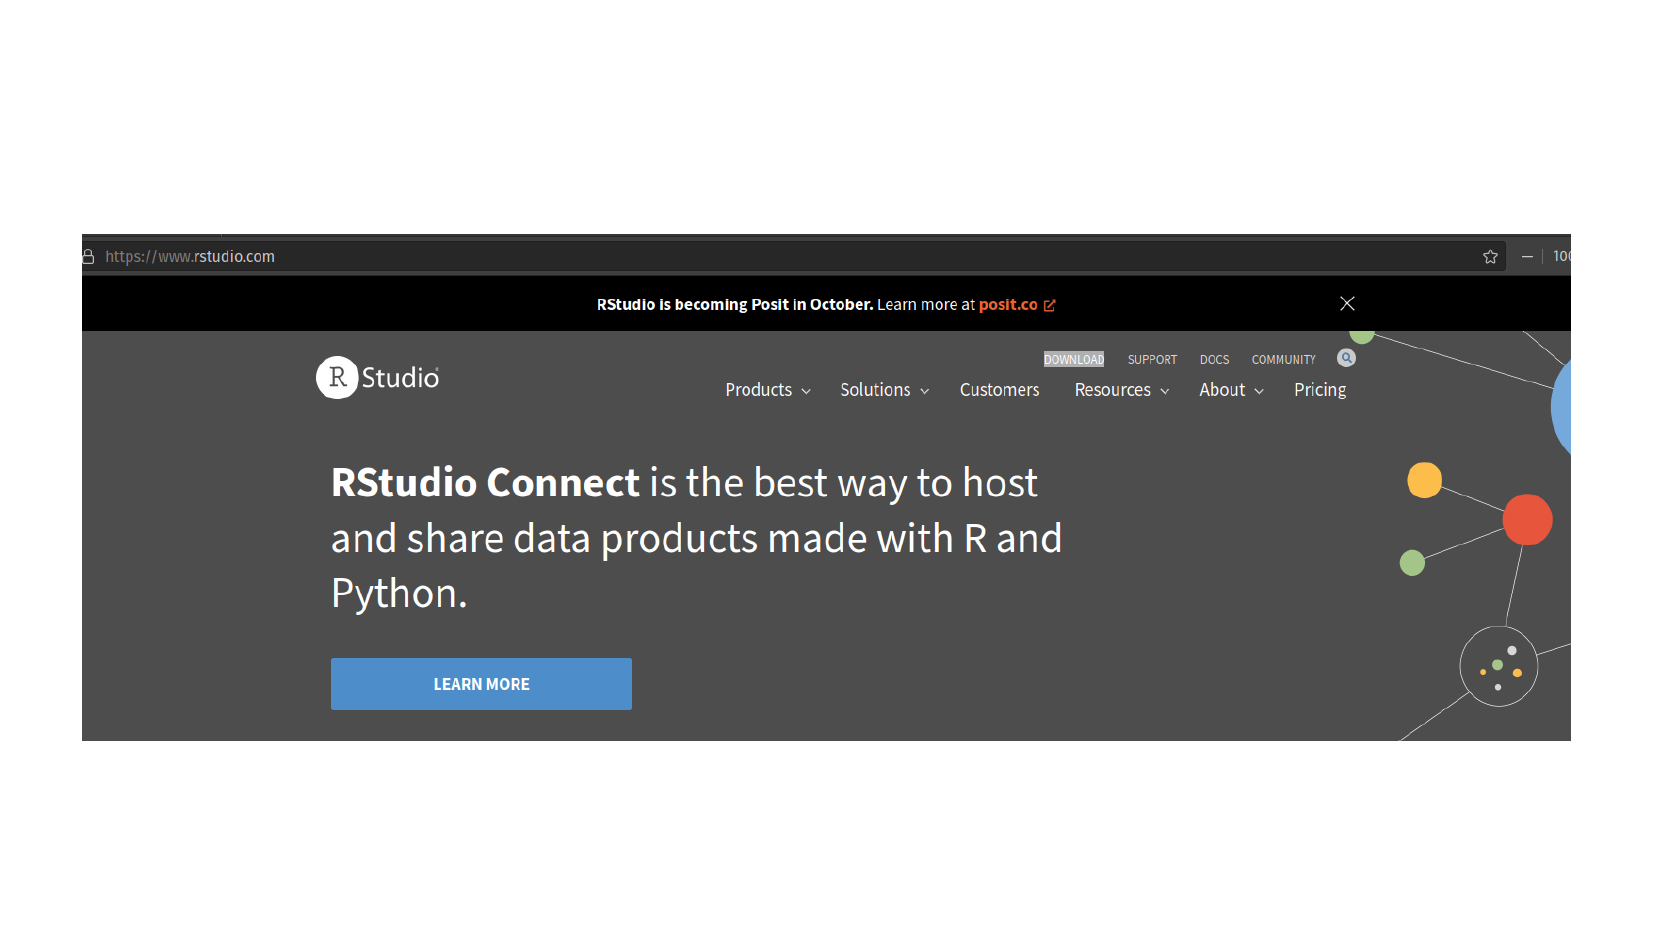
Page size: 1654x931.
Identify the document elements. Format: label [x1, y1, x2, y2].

picture [82, 234, 1571, 741]
